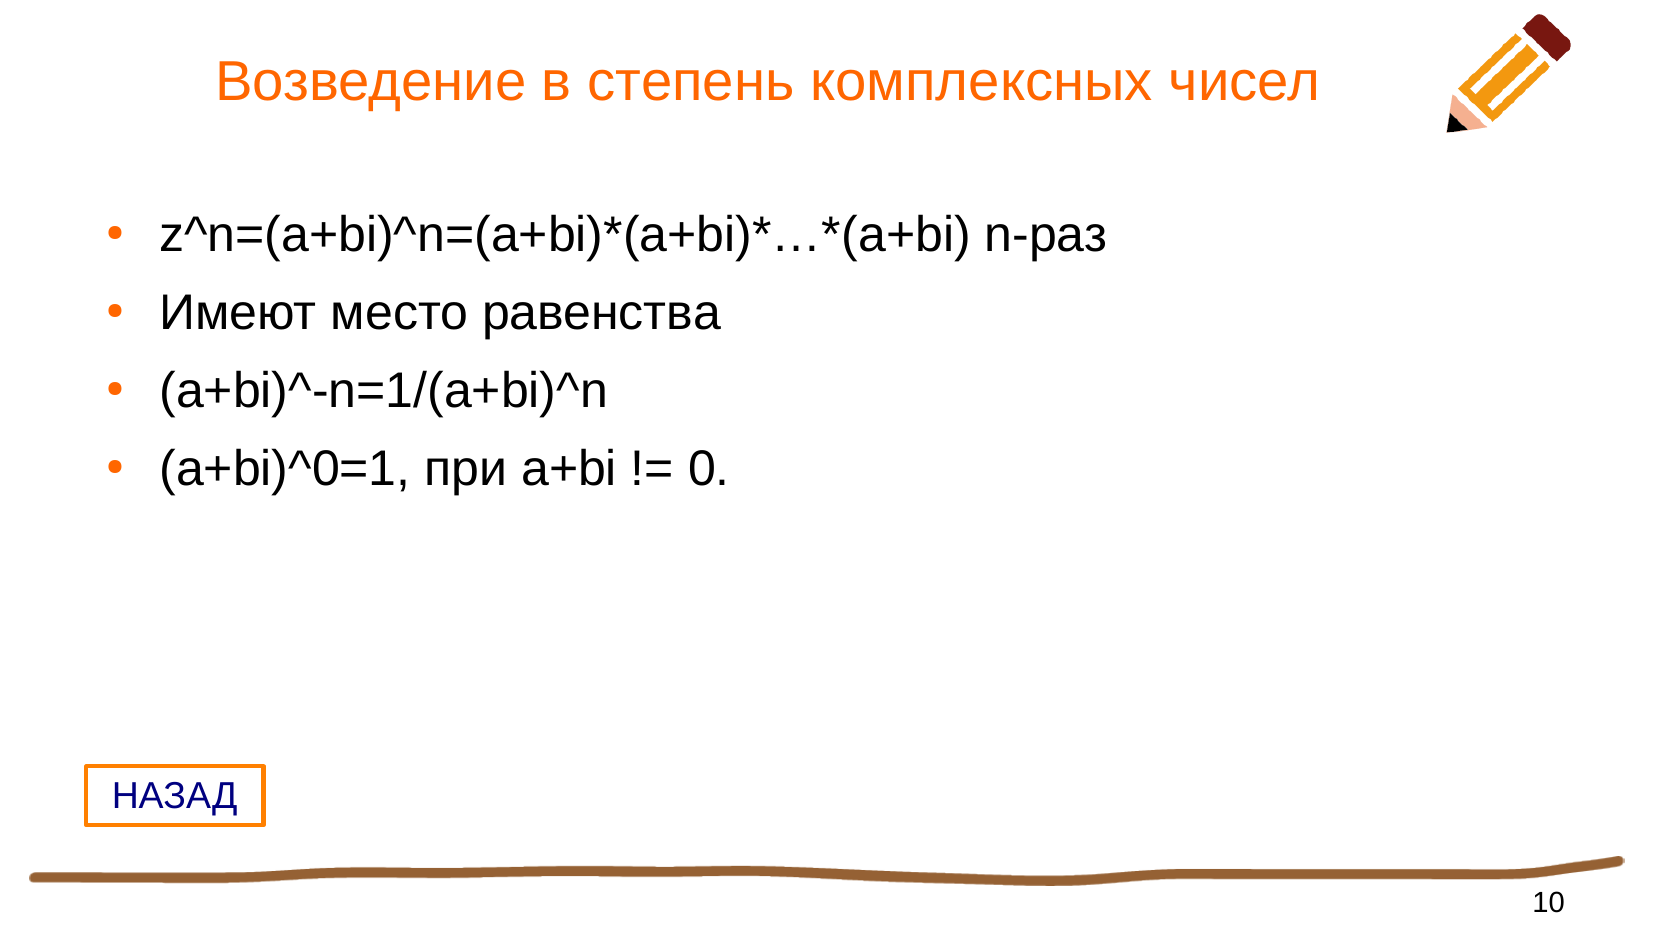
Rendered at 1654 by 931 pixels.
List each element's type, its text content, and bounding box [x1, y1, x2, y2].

text_box НАЗАД [86, 766, 264, 826]
title Возведение в степень комплексных чисел [88, 29, 1447, 133]
picture [29, 856, 1625, 886]
picture [1446, 14, 1571, 133]
list z^n=(a+bi)^n=(a+bi)*(a+bi)*…*(a+bi) n-раз Имеют место равенства (a+bi)^-n=1/(a+bi)^n (a+bi)^0=1, при a+bi != 0. [88, 206, 1565, 857]
